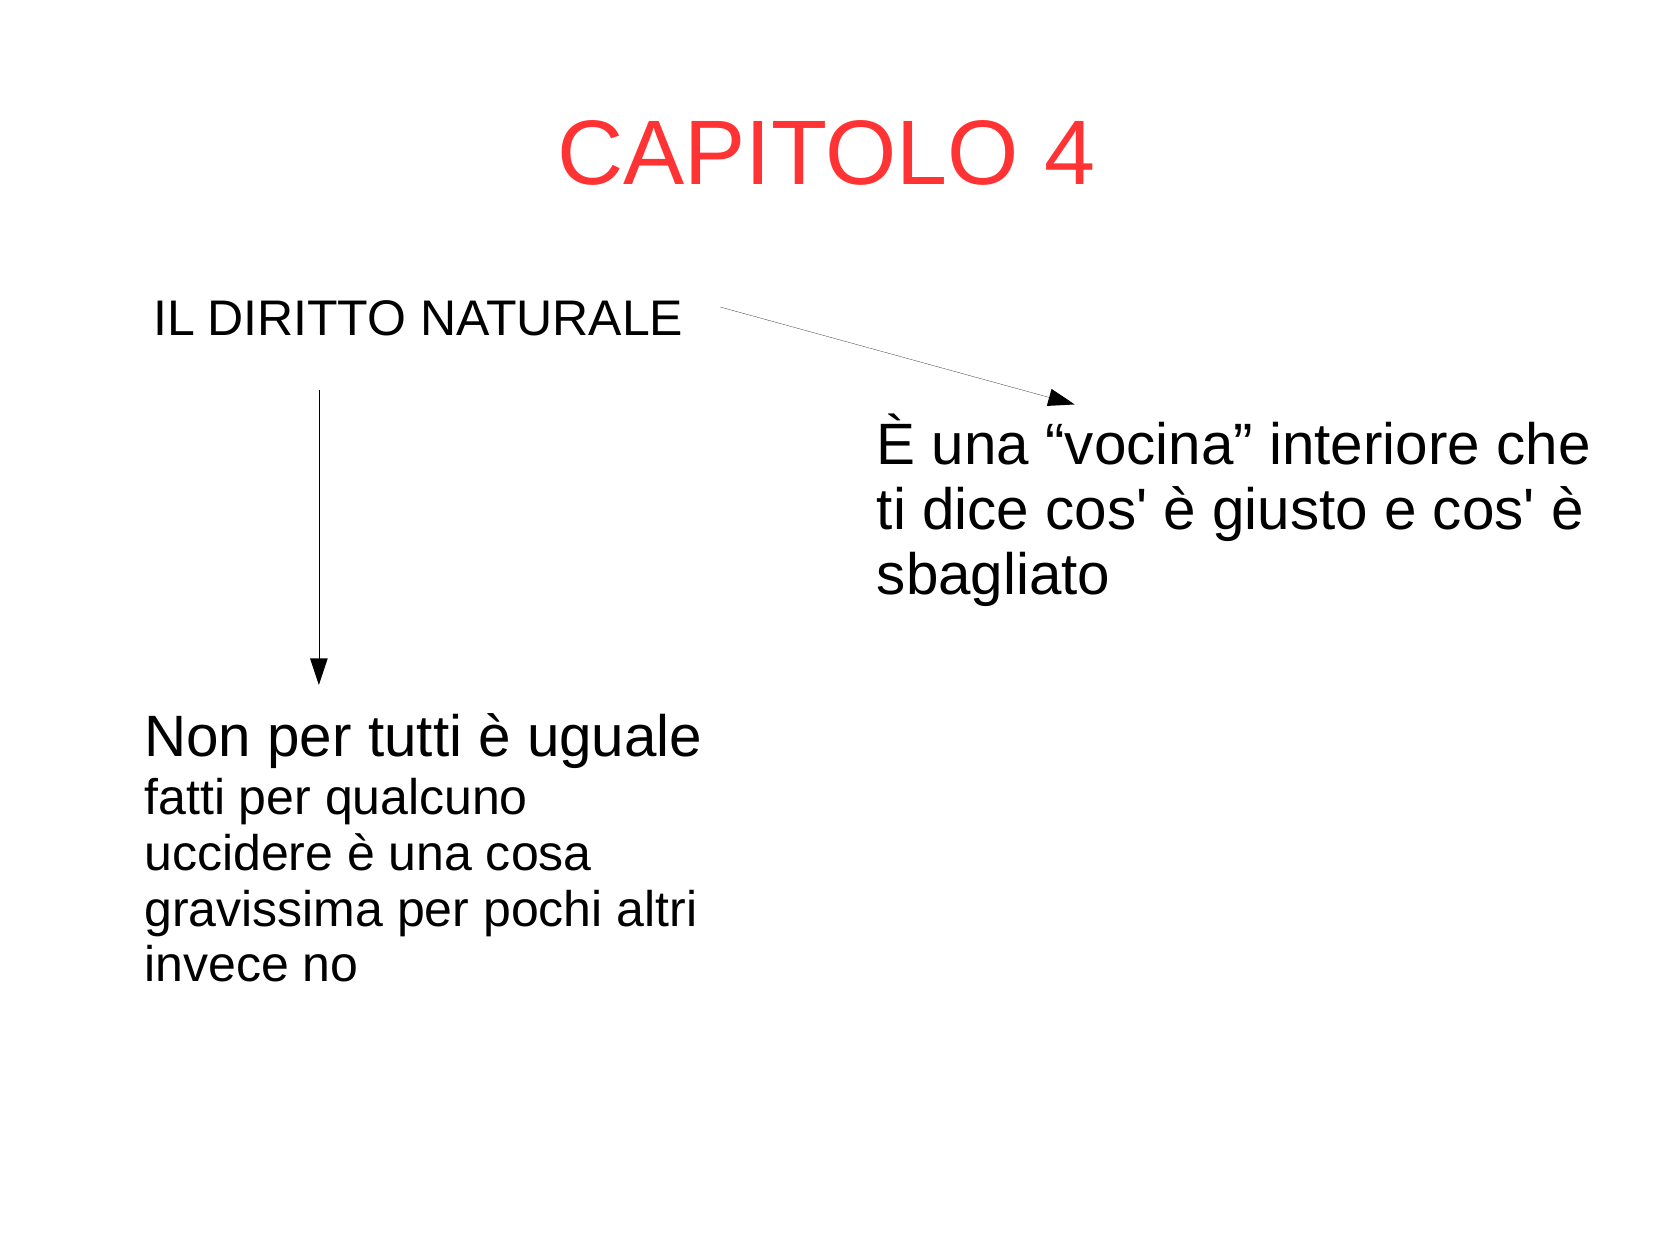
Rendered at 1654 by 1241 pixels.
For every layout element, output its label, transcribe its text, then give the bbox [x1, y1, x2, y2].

text_box Non per tutti è uguale fatti per qualcuno uccidere è una cosa gravissima per pochi altri invece no [129, 696, 745, 1000]
list IL DIRITTO NATURALE [82, 290, 1571, 1010]
text_box È una “vocina” interiore che ti dice cos' è giusto e cos' è sbagliato [862, 404, 1642, 709]
title CAPITOLO 4 [82, 49, 1571, 257]
